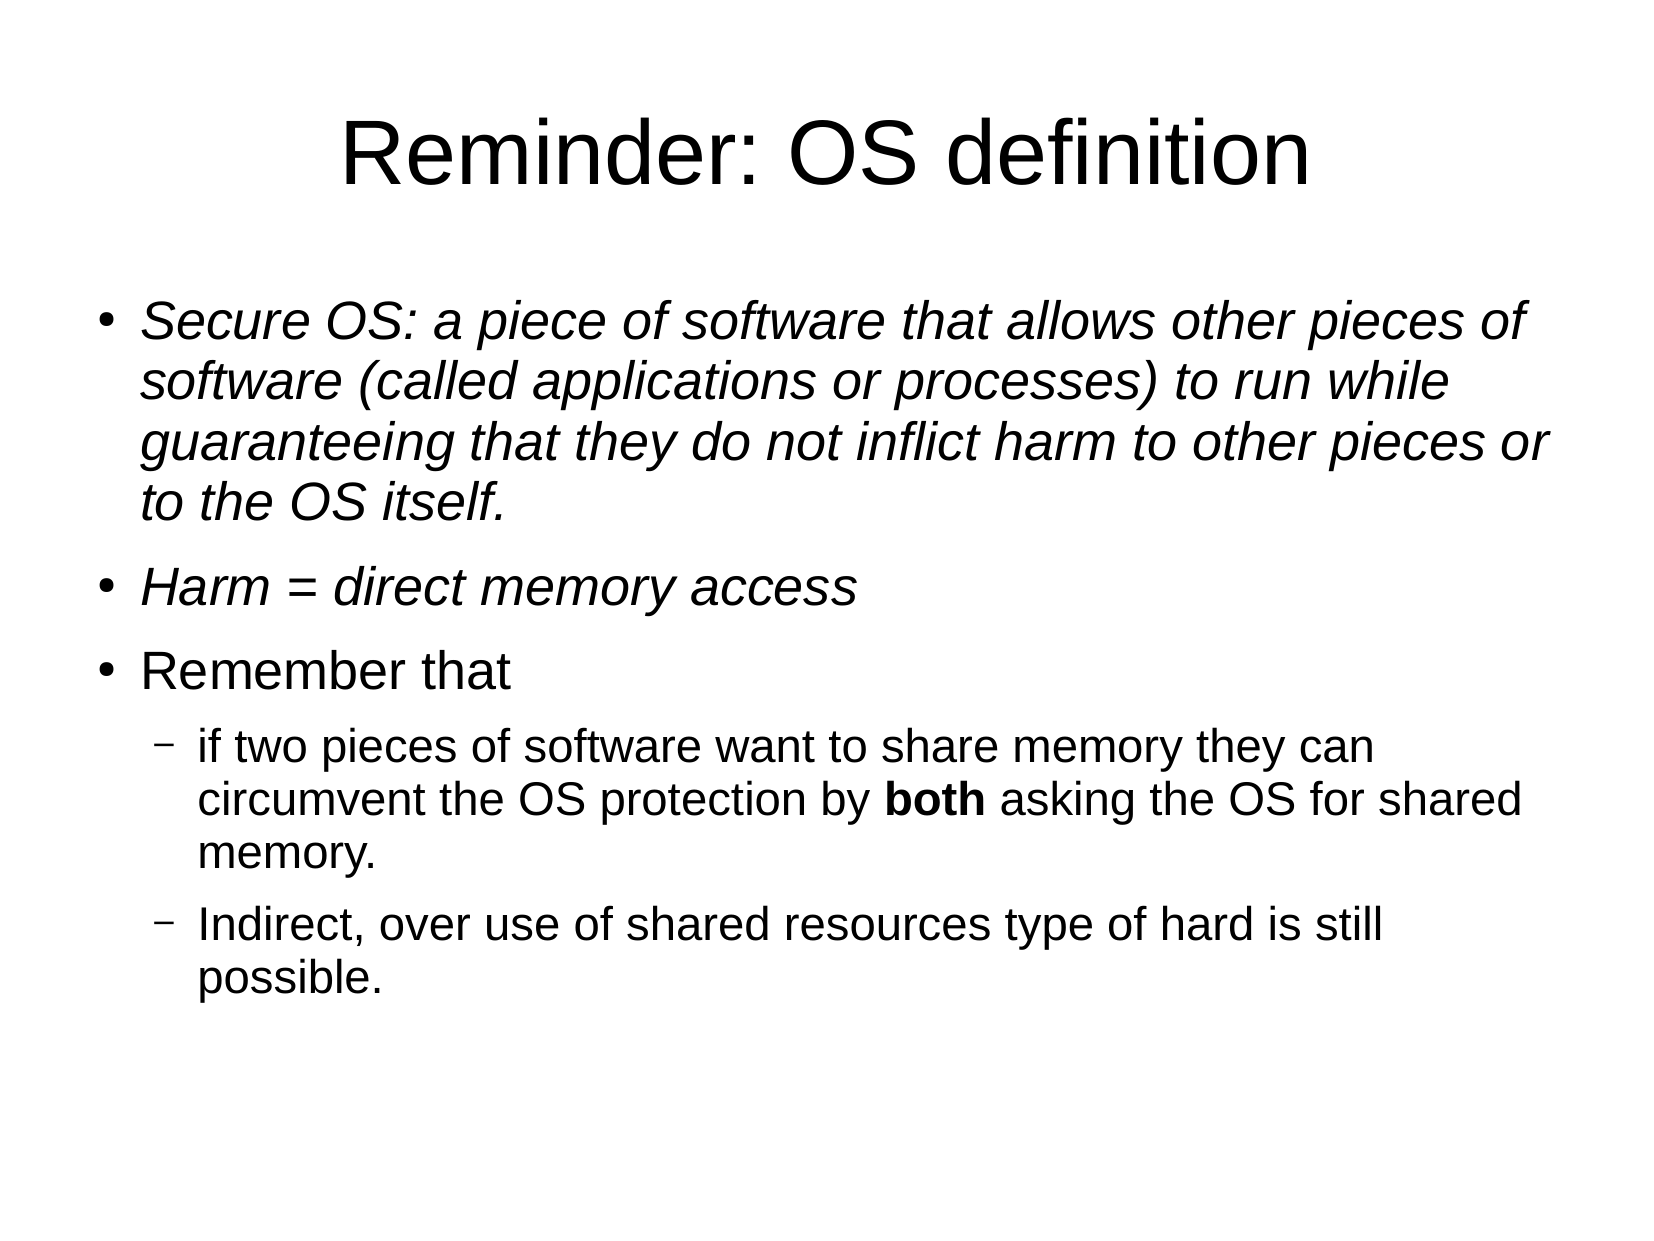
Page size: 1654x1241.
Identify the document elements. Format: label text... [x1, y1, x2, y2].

list Secure OS: a piece of software that allows other pieces of software (called applications or processes) to run while guaranteeing that they do not inflict harm to other pieces or to the OS itself. Harm = direct memory access Remember that if two pieces of software want to share memory they can circumvent the OS protection by both asking the OS for shared memory. Indirect, over use of shared resources type of hard is still possible. [82, 290, 1571, 1010]
title Reminder: OS definition [82, 49, 1571, 257]
